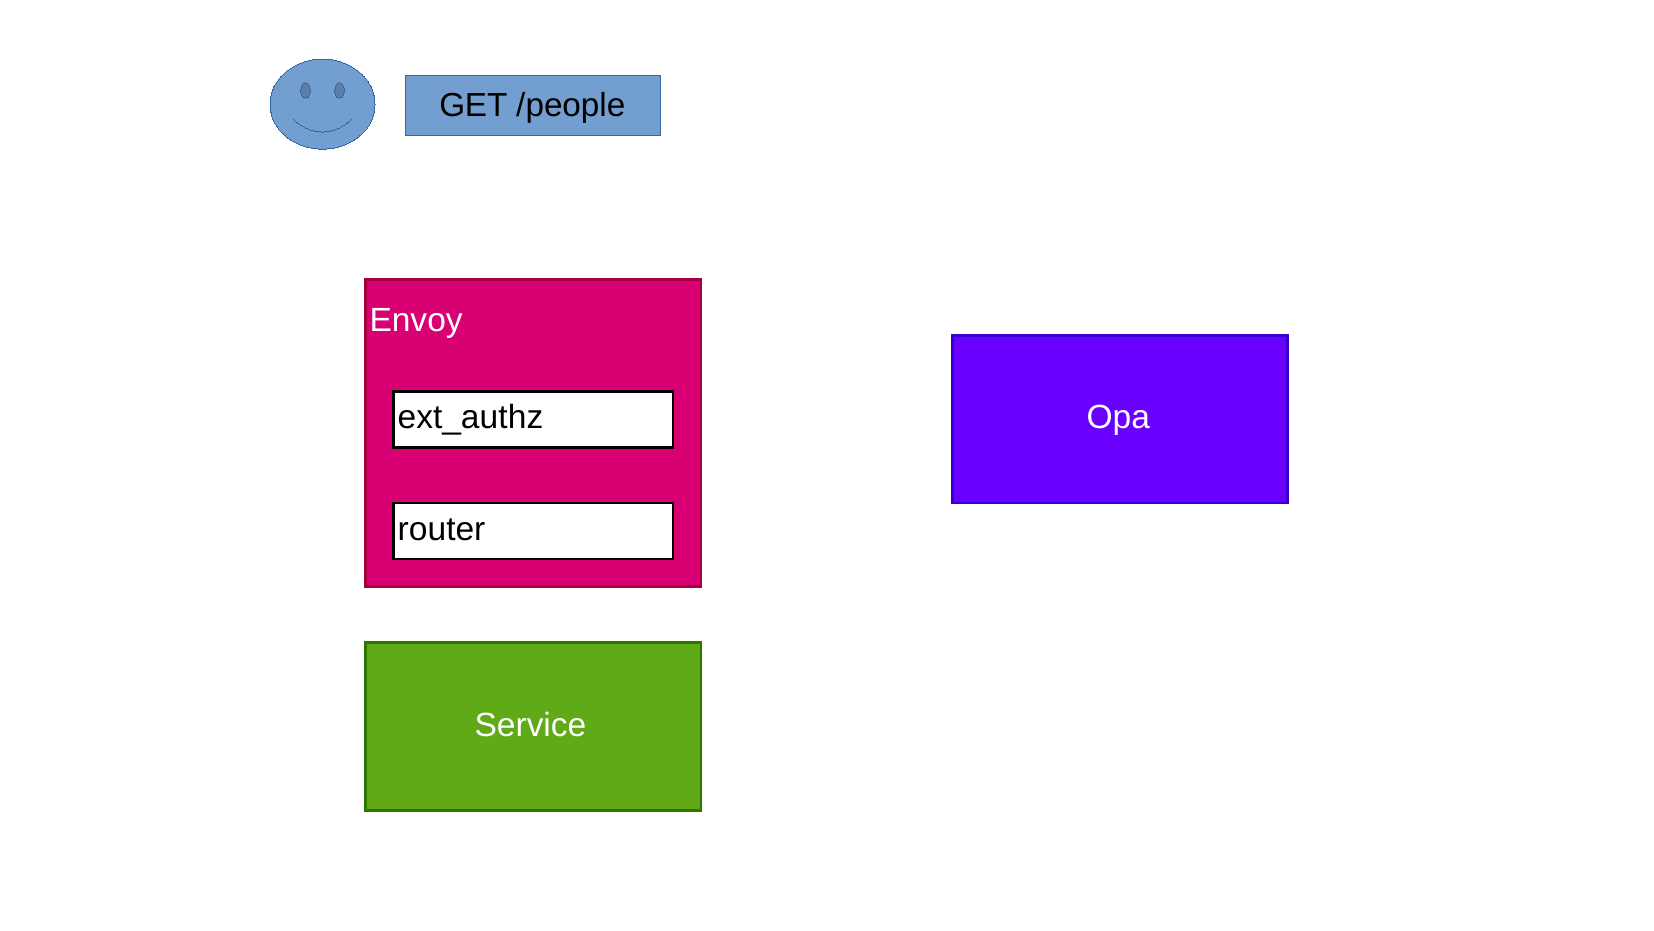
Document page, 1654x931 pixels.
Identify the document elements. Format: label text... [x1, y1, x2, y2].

text_box GET /people [405, 75, 661, 136]
text_box [367, 644, 700, 809]
text_box Envoy [369, 300, 464, 339]
text_box router [397, 510, 486, 548]
text_box [367, 281, 700, 585]
text_box Opa [1086, 398, 1151, 436]
text_box [270, 59, 376, 150]
text_box Service [474, 706, 587, 744]
text_box [954, 337, 1286, 502]
text_box ext_authz [397, 398, 544, 436]
